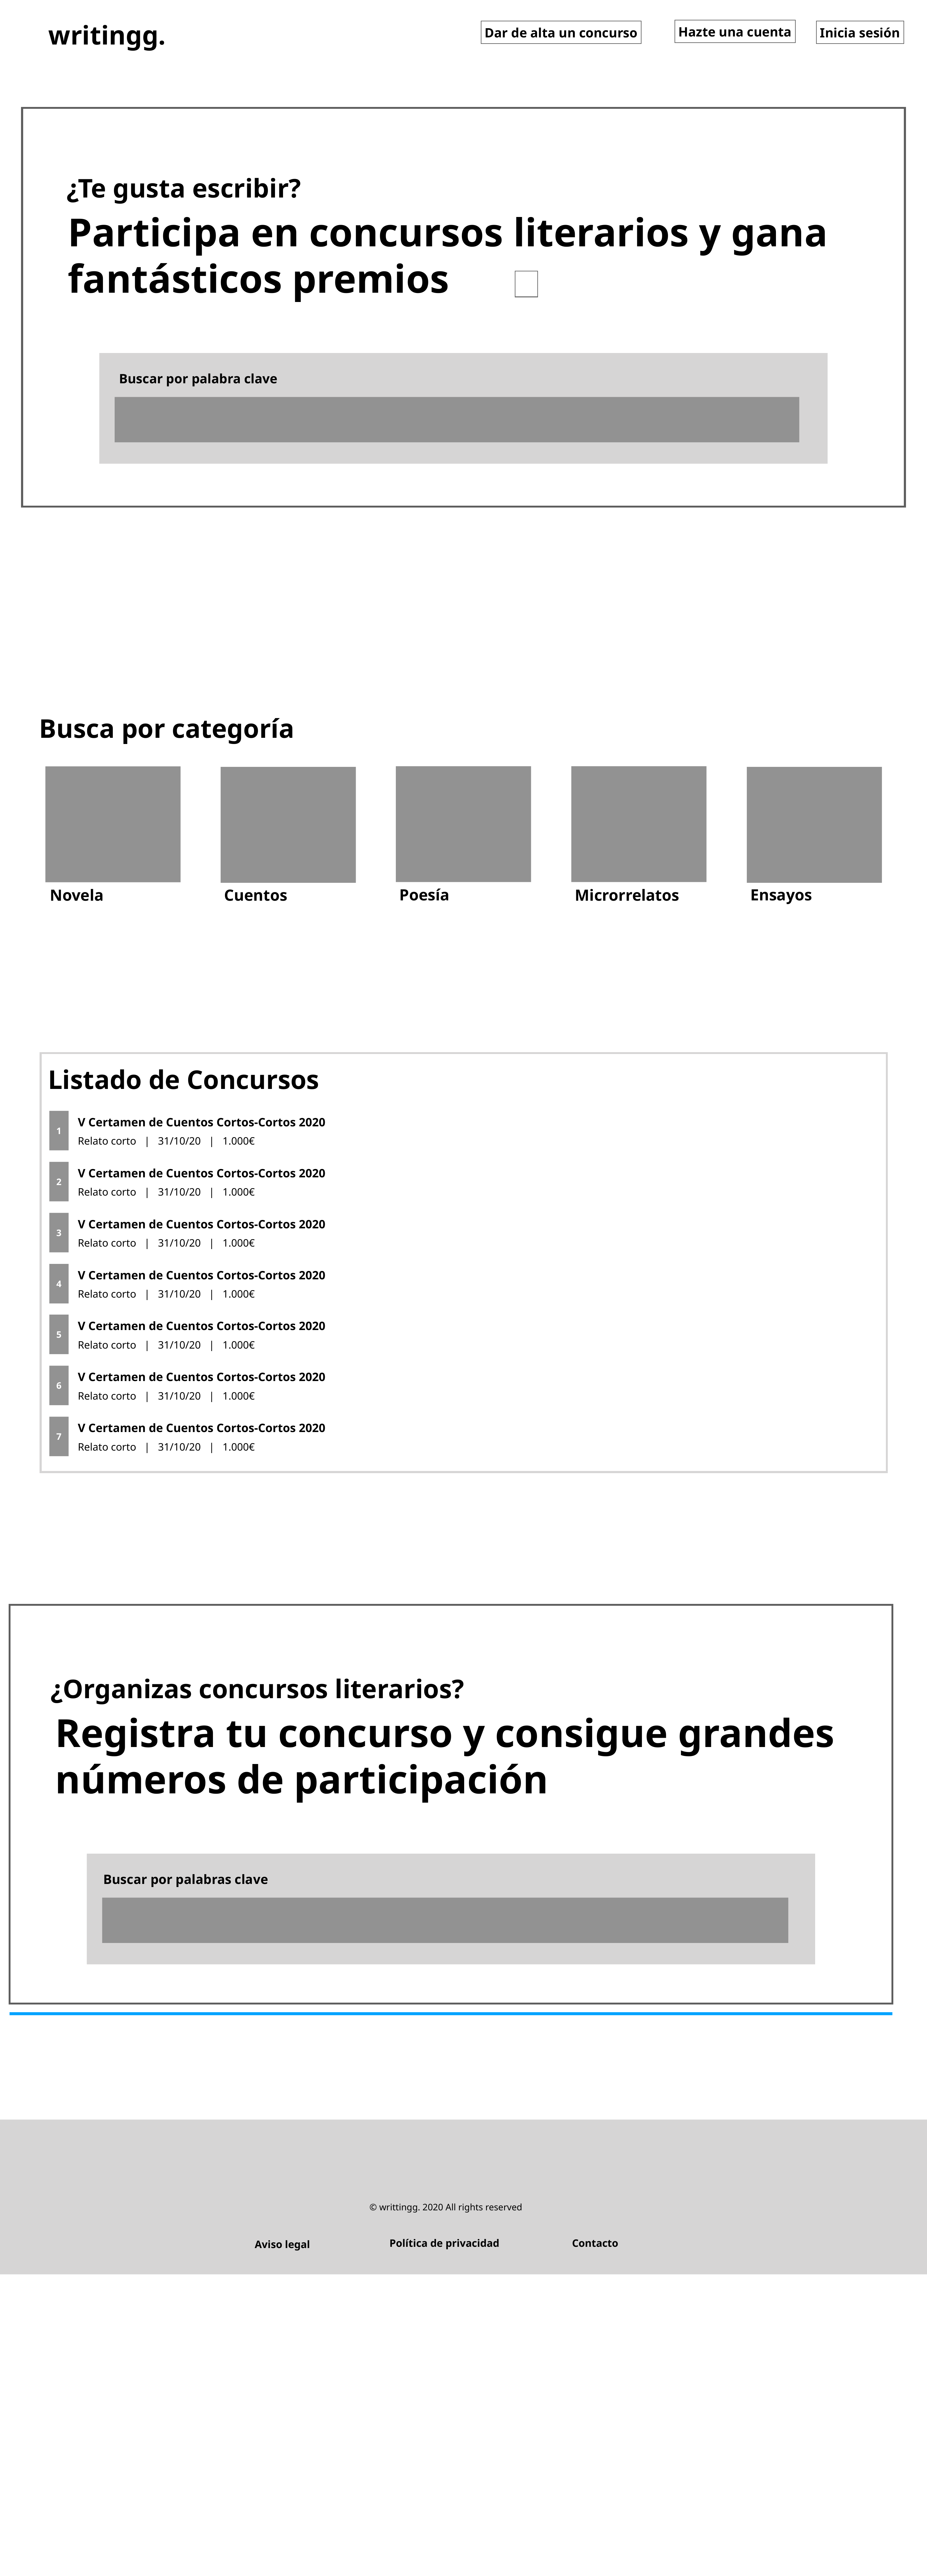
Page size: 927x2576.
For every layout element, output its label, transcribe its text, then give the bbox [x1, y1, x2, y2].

text_box ¿Organizas concursos literarios? [47, 1668, 468, 1707]
text_box 3 [49, 1213, 69, 1252]
text_box 6 [49, 1366, 69, 1405]
text_box 4 [49, 1264, 69, 1303]
text_box Relato corto | 31/10/20 | 1.000€ [74, 1386, 359, 1405]
text_box Novela [46, 882, 182, 908]
text_box Contacto [568, 2233, 622, 2253]
text_box Relato corto | 31/10/20 | 1.000€ [74, 1437, 359, 1456]
text_box Relato corto | 31/10/20 | 1.000€ [74, 1233, 359, 1253]
text_box V Certamen de Cuentos Cortos-Cortos 2020 [74, 1366, 359, 1386]
text_box Hazte una cuenta [675, 20, 795, 43]
text_box V Certamen de Cuentos Cortos-Cortos 2020 [74, 1264, 359, 1284]
text_box [87, 1854, 815, 1965]
text_box Aviso legal [251, 2234, 314, 2254]
text_box [396, 766, 531, 881]
text_box 5 [49, 1315, 69, 1354]
text_box Política de privacidad [386, 2233, 503, 2253]
text_box [571, 766, 707, 882]
text_box Inicia sesión [816, 21, 904, 44]
text_box V Certamen de Cuentos Cortos-Cortos 2020 [74, 1417, 359, 1437]
text_box Participa en concursos literarios y gana fantásticos premios [64, 204, 863, 304]
text_box Relato corto | 31/10/20 | 1.000€ [74, 1182, 359, 1202]
text_box 7 [49, 1417, 69, 1456]
text_box [45, 766, 181, 882]
text_box Cuentos [221, 882, 356, 908]
text_box V Certamen de Cuentos Cortos-Cortos 2020 [74, 1162, 359, 1182]
text_box Poesía [396, 881, 531, 907]
text_box V Certamen de Cuentos Cortos-Cortos 2020 [74, 1213, 359, 1233]
text_box Relato corto | 31/10/20 | 1.000€ [74, 1284, 359, 1304]
text_box writingg. [45, 15, 170, 53]
text_box [221, 767, 356, 882]
text_box Buscar por palabra clave [115, 367, 281, 390]
text_box Ensayos [747, 881, 882, 907]
text_box Dar de alta un concurso [481, 21, 641, 44]
text_box [0, 2119, 927, 2275]
text_box Relato corto | 31/10/20 | 1.000€ [74, 1131, 359, 1151]
text_box [9, 2012, 892, 2015]
text_box [99, 353, 828, 464]
text_box ¿Te gusta escribir? [63, 168, 305, 206]
text_box Relato corto | 31/10/20 | 1.000€ [74, 1335, 359, 1354]
text_box V Certamen de Cuentos Cortos-Cortos 2020 [74, 1315, 359, 1335]
text_box [747, 767, 882, 881]
text_box Microrrelatos [571, 882, 707, 908]
text_box 1 [49, 1111, 69, 1150]
text_box Registra tu concurso y consigue grandes números de participación [52, 1705, 850, 1805]
text_box 2 [49, 1162, 69, 1201]
text_box V Certamen de Cuentos Cortos-Cortos 2020 [74, 1111, 359, 1131]
text_box © writtingg. 2020 All rights reserved [366, 2198, 526, 2216]
text_box Listado de Concursos [44, 1059, 451, 1098]
text_box Buscar por palabras clave [99, 1867, 272, 1890]
text_box Busca por categoría [35, 708, 298, 747]
